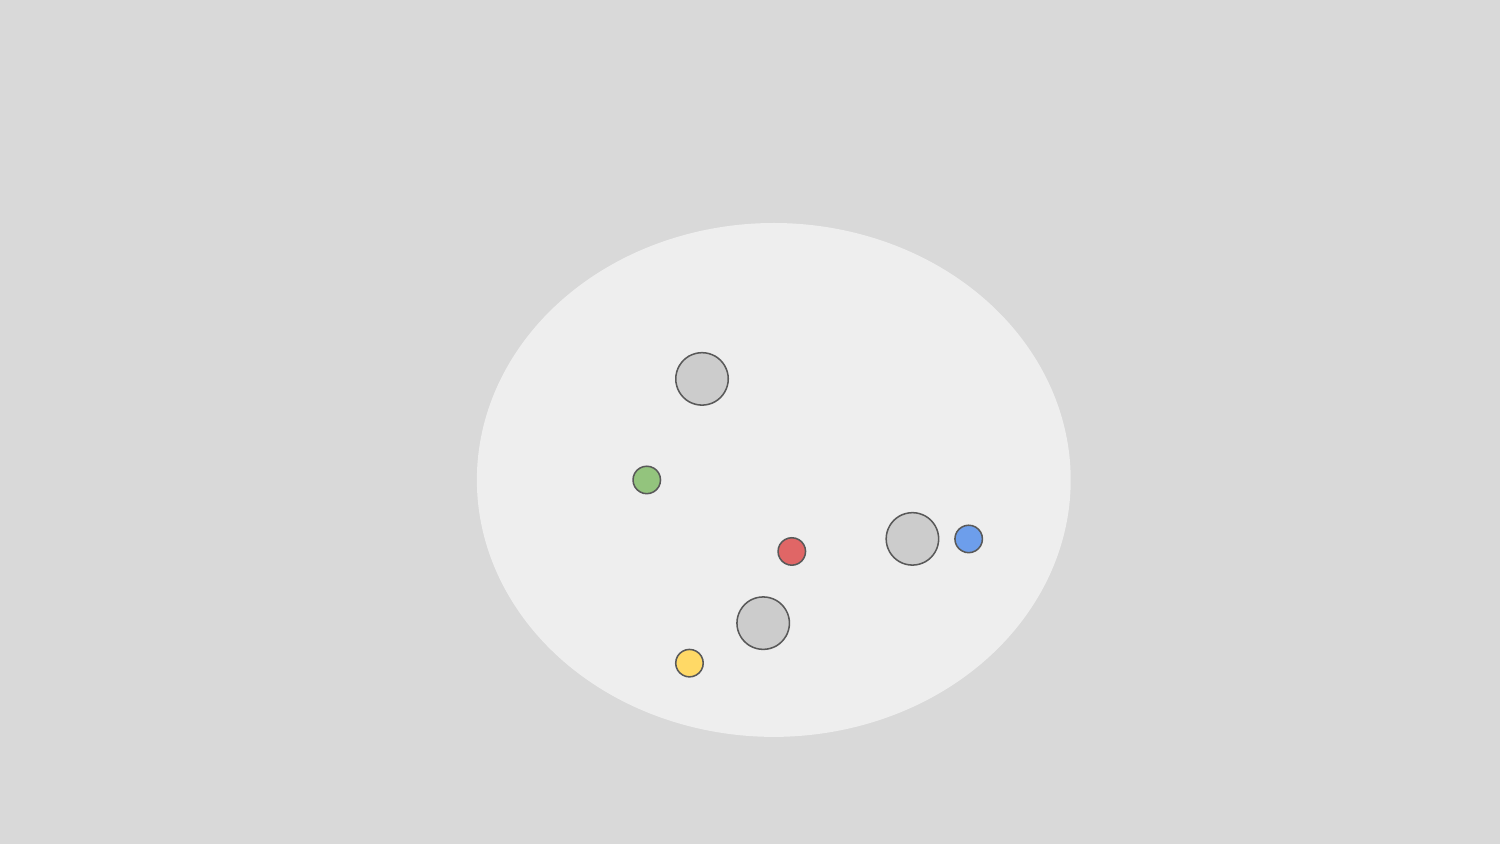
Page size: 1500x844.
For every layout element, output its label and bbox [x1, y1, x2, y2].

text_box [476, 222, 1071, 737]
